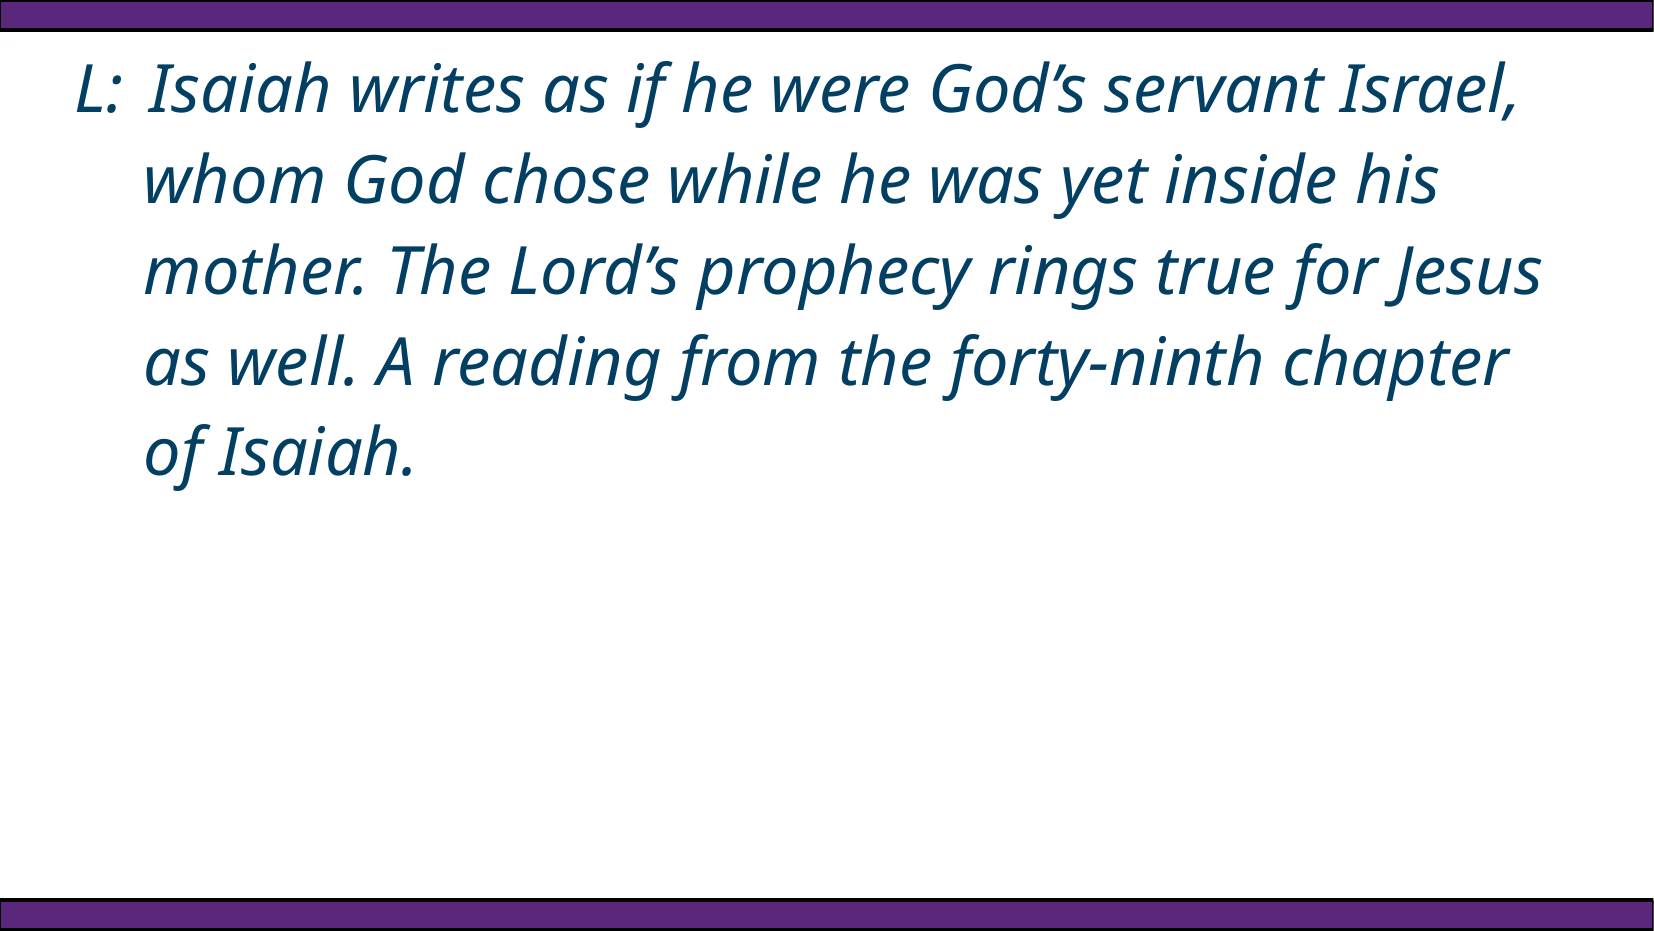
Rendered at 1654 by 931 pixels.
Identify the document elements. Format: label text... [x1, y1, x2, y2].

text_box [0, 900, 1654, 931]
text_box [0, 0, 1654, 31]
text_box L: Isaiah writes as if he were God’s servant Israel, whom God chose while he was yet inside his mother. The Lord’s prophecy rings true for Jesus as well. A reading from the forty-ninth chapter of Isaiah. [60, 34, 1606, 493]
picture [0, 31, 1654, 900]
